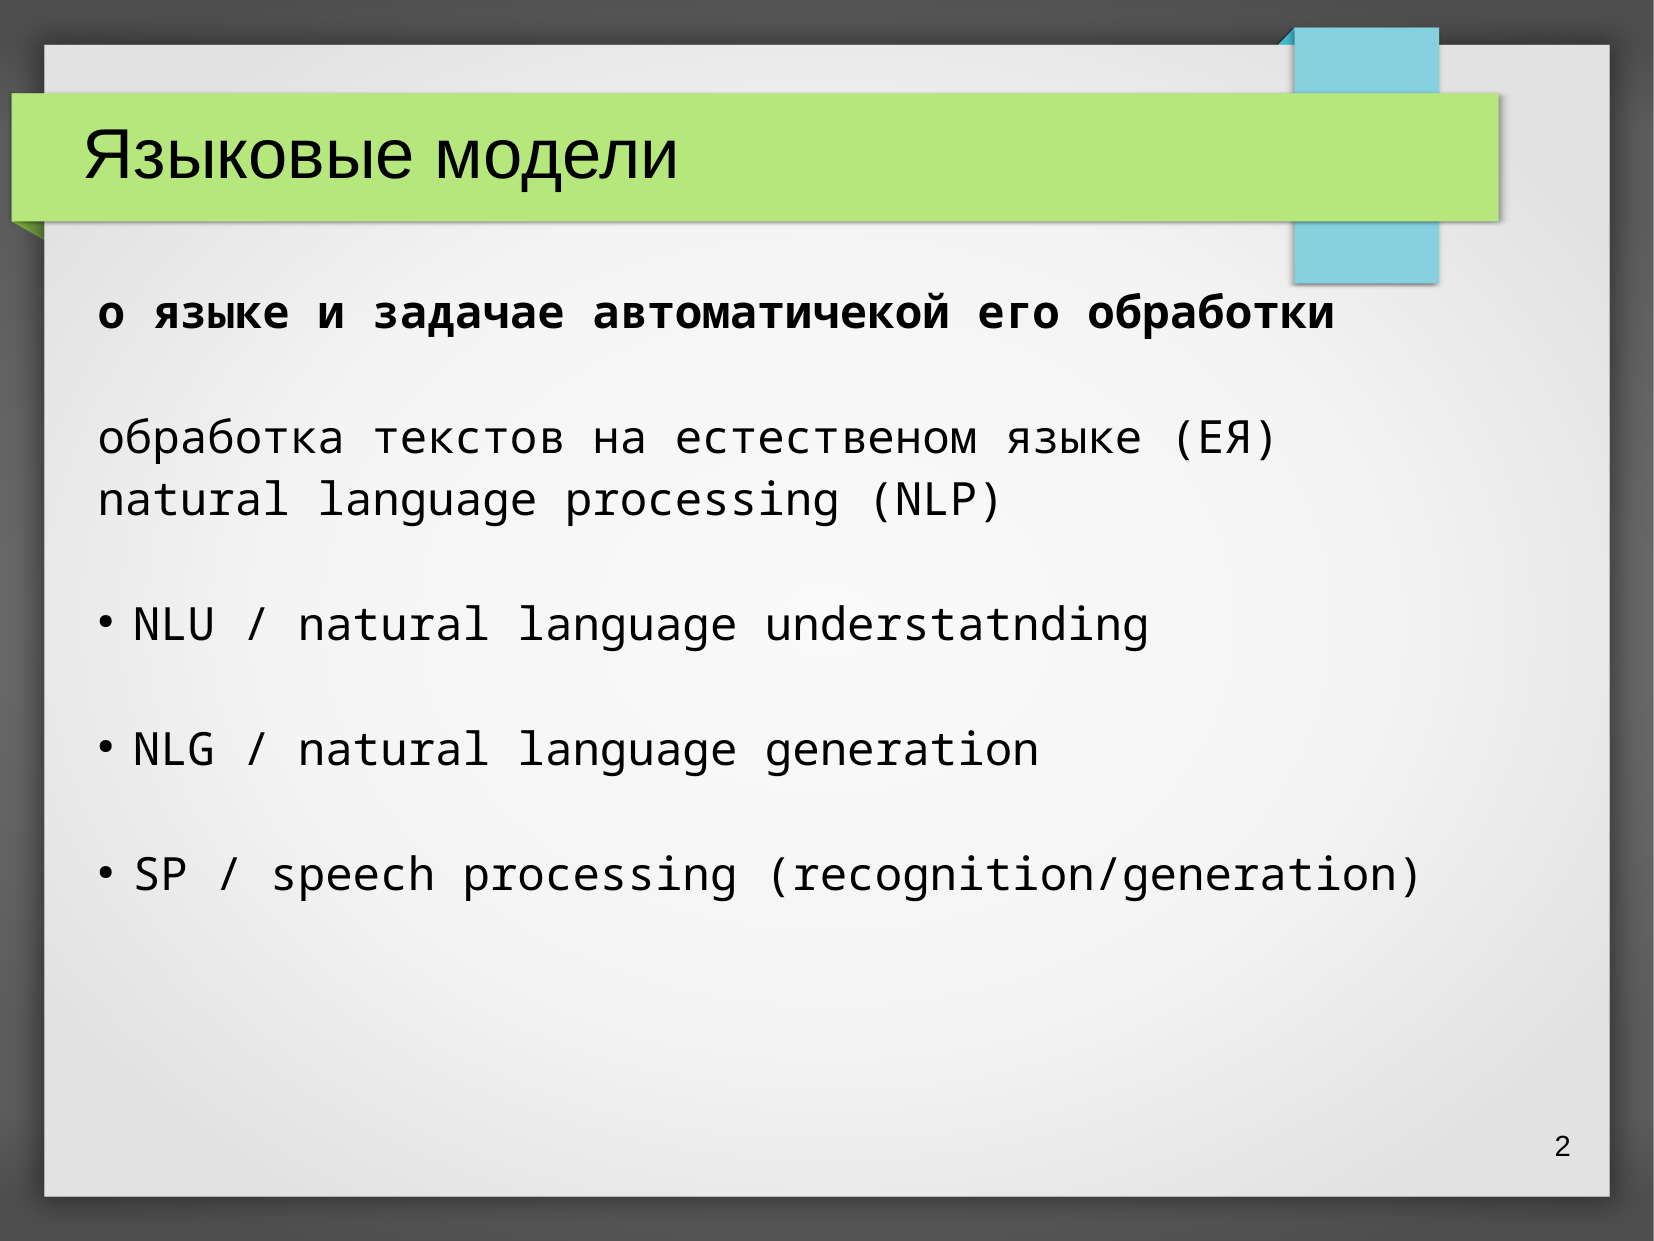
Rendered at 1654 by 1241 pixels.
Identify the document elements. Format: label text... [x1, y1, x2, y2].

text_box о языке и задачае автоматичекой его обработки обработка текстов на естественом языке (ЕЯ) natural language processing (NLP) NLU / natural language understatnding NLG / natural language generation SP / speech processing (recognition/generation) [82, 271, 1607, 1072]
picture [0, 0, 1654, 1241]
title Языковые модели [82, 114, 1406, 194]
